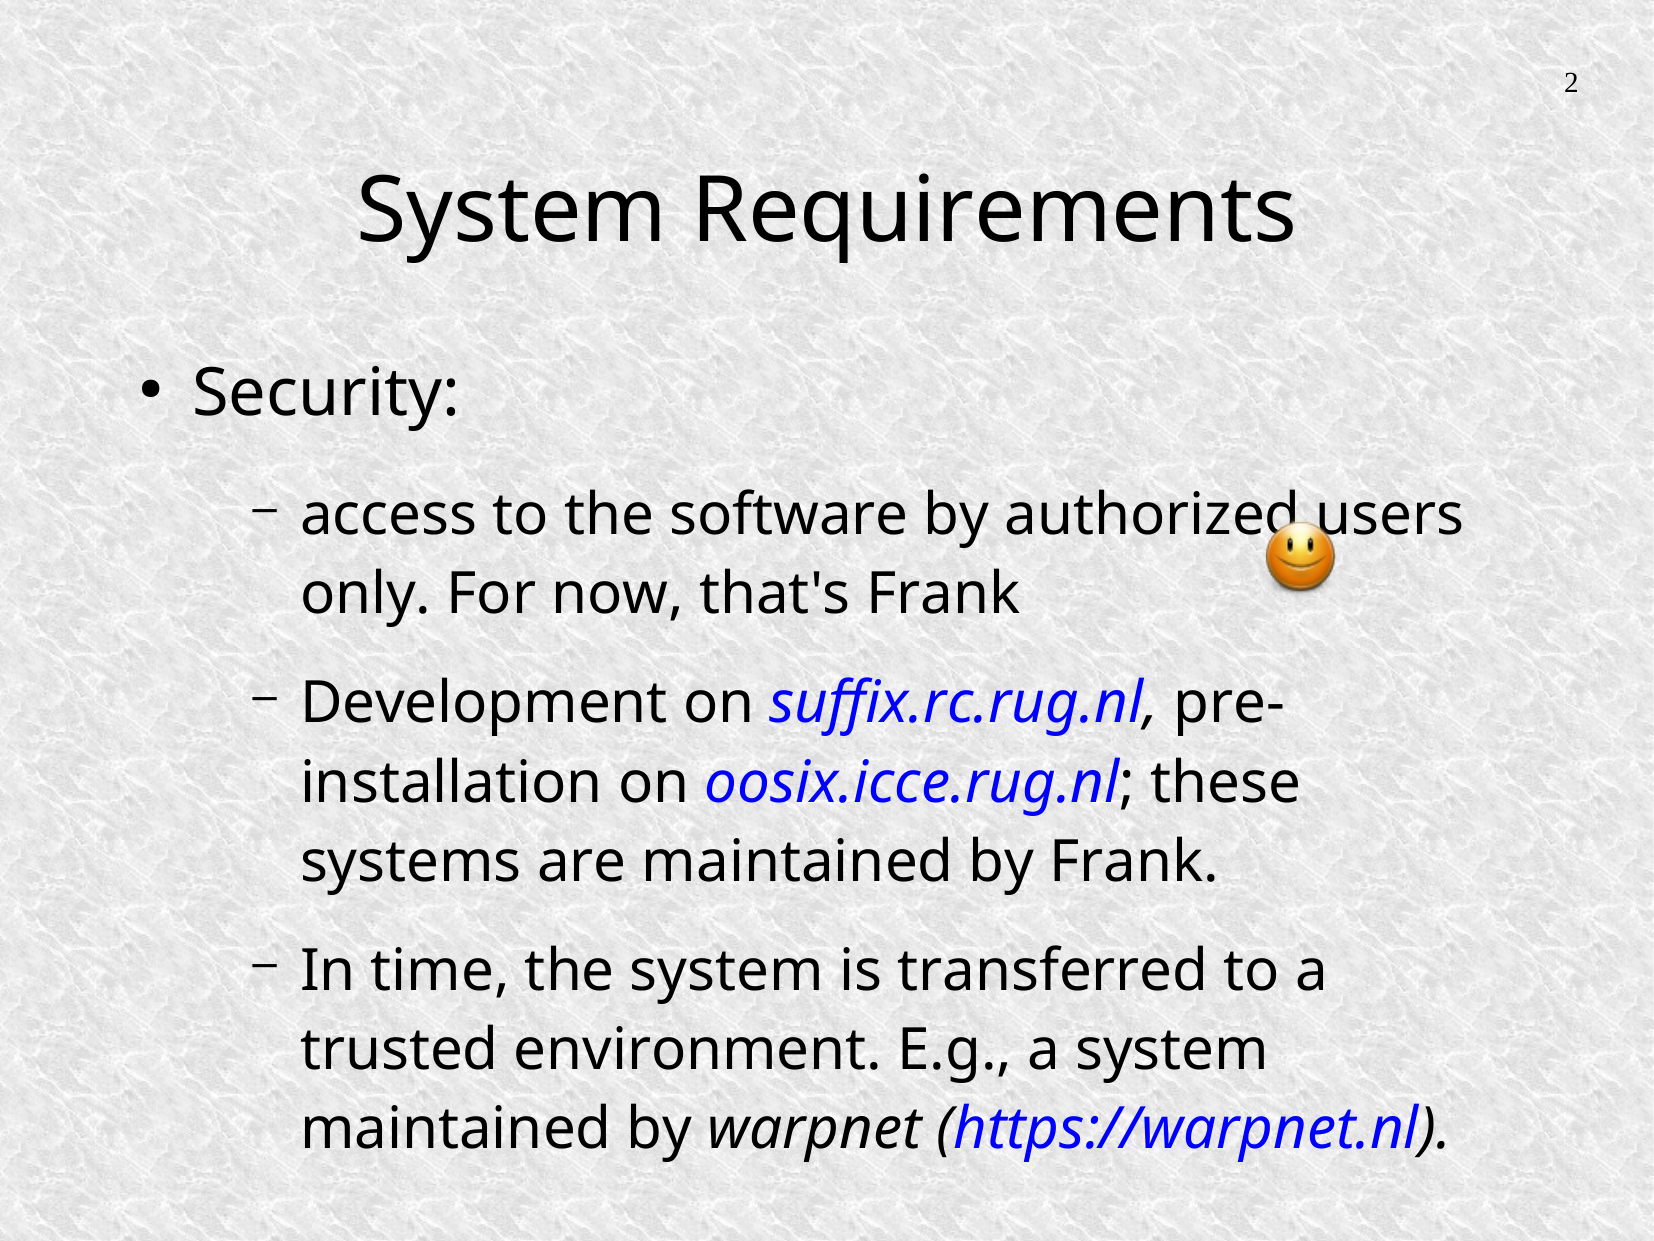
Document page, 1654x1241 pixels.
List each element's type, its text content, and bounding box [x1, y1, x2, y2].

picture [0, 0, 1654, 1241]
list Security: access to the software by authorized users only. For now, that's Frank Development on suffix.rc.rug.nl, pre-installation on oosix.icce.rug.nl; these systems are maintained by Frank. In time, the system is transferred to a trusted environment. E.g., a system maintained by warpnet (https://warpnet.nl). [121, 344, 1534, 1129]
title System Requirements [121, 102, 1534, 310]
